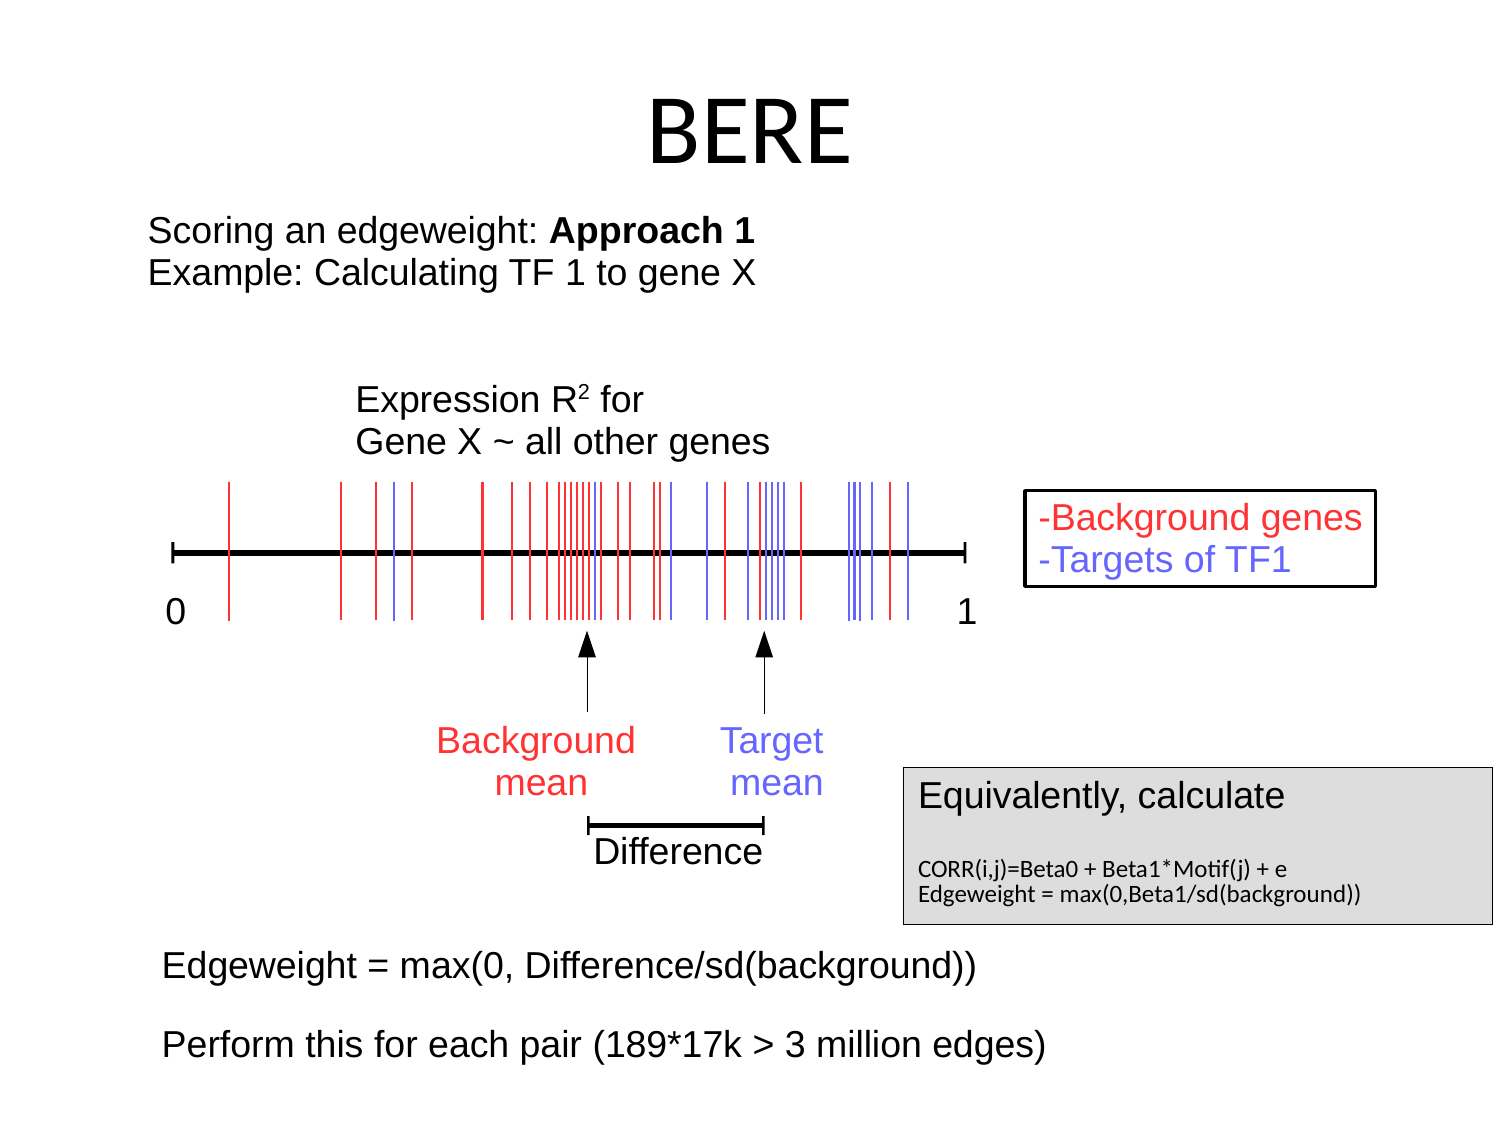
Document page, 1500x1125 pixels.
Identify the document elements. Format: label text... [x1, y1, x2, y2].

text_box Target mean [705, 711, 850, 811]
text_box 0 [150, 582, 201, 640]
text_box Background mean [421, 711, 662, 811]
title BERE [75, 45, 1425, 233]
text_box Edgeweight = max(0, Difference/sd(background)) [146, 937, 993, 995]
text_box Expression R2 for Gene X ~ all other genes [340, 371, 786, 470]
text_box -Background genes -Targets of TF1 [1025, 490, 1376, 587]
text_box Perform this for each pair (189*17k > 3 million edges) [146, 1016, 1062, 1074]
text_box Scoring an edgeweight: Approach 1 Example: Calculating TF 1 to gene X [132, 201, 772, 301]
text_box Equivalently, calculate CORR(i,j)=Beta0 + Beta1*Motif(j) + e Edgeweight = max(0,Beta1/sd(background)) [903, 767, 1493, 925]
text_box 1 [941, 582, 993, 640]
text_box Difference [578, 823, 778, 881]
